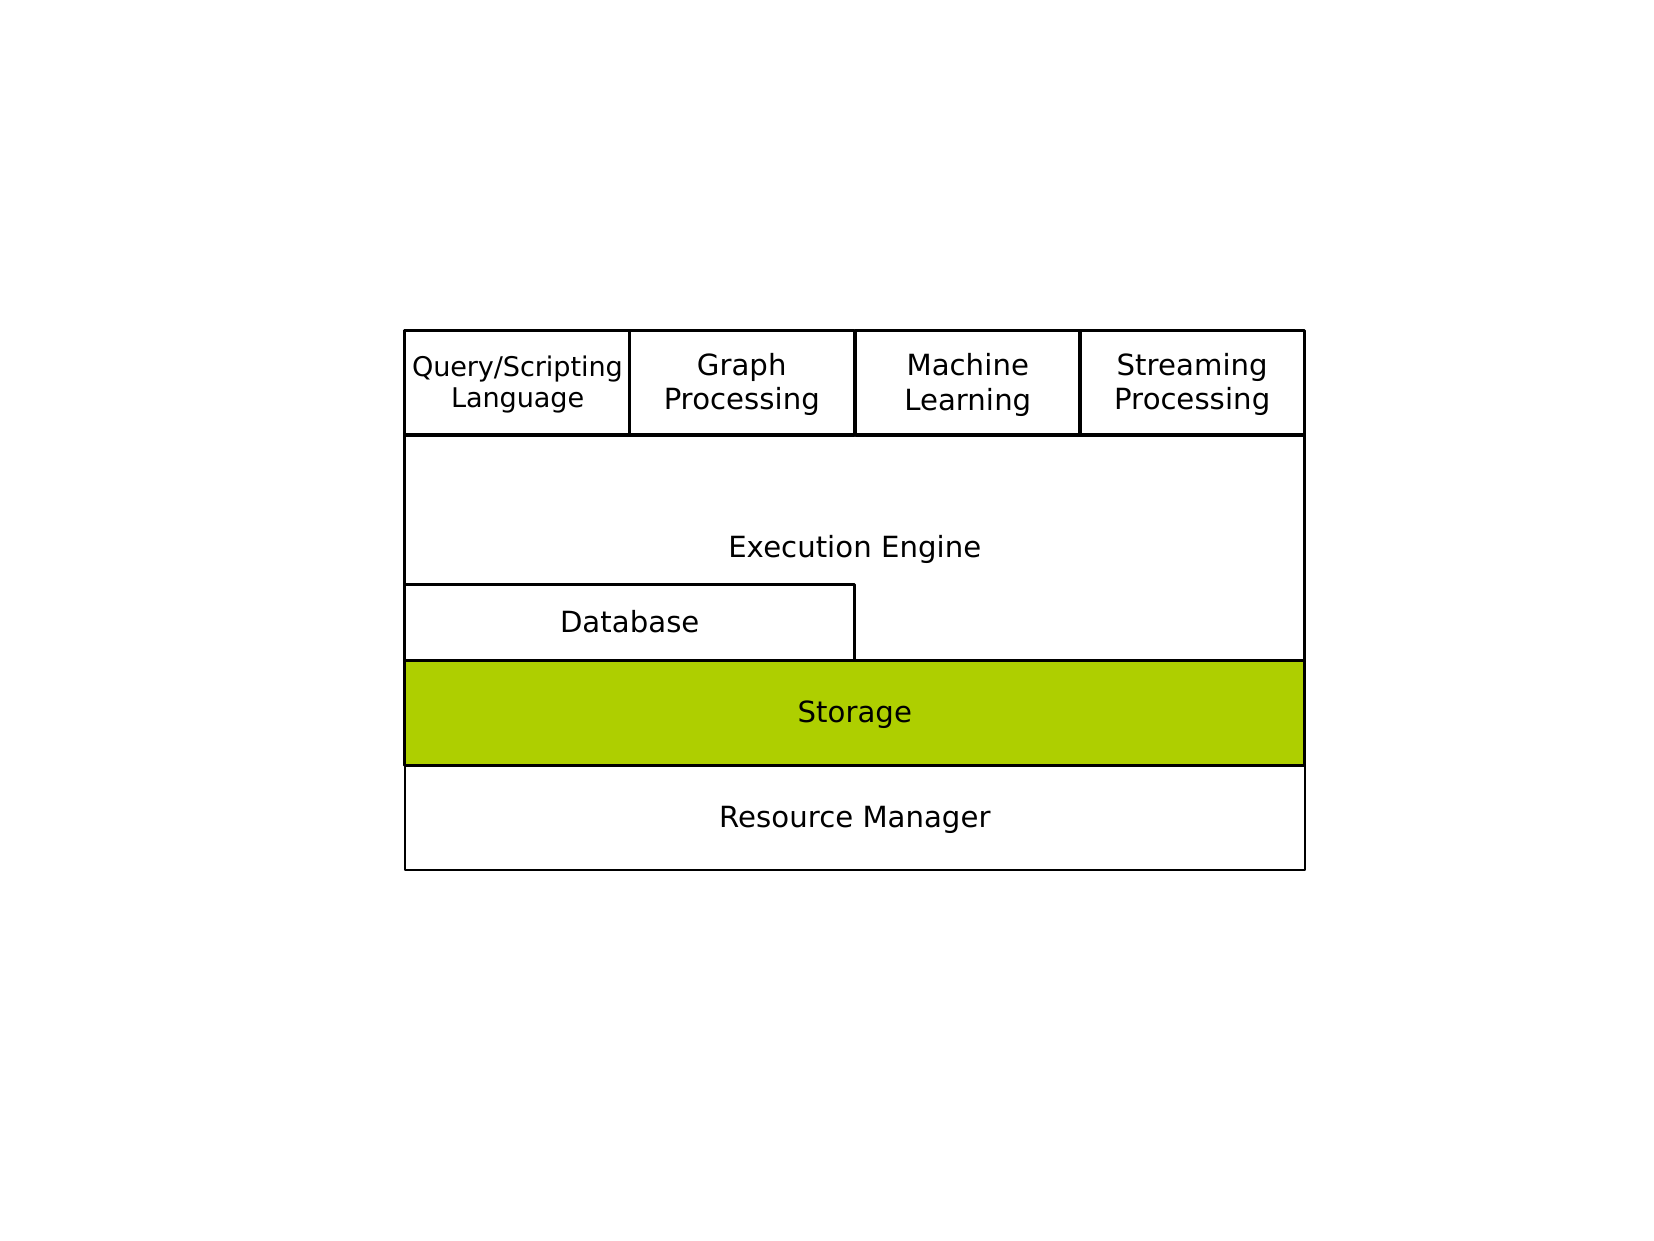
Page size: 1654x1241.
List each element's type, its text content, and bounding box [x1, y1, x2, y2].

text_box Machine Learning [855, 330, 1079, 436]
text_box Execution Engine [404, 436, 1305, 661]
text_box Storage [404, 661, 1305, 766]
text_box Streaming Processing [1079, 330, 1305, 436]
text_box Graph Processing [629, 330, 855, 436]
text_box Query/Scripting Language [404, 330, 629, 436]
text_box Resource Manager [405, 765, 1306, 871]
